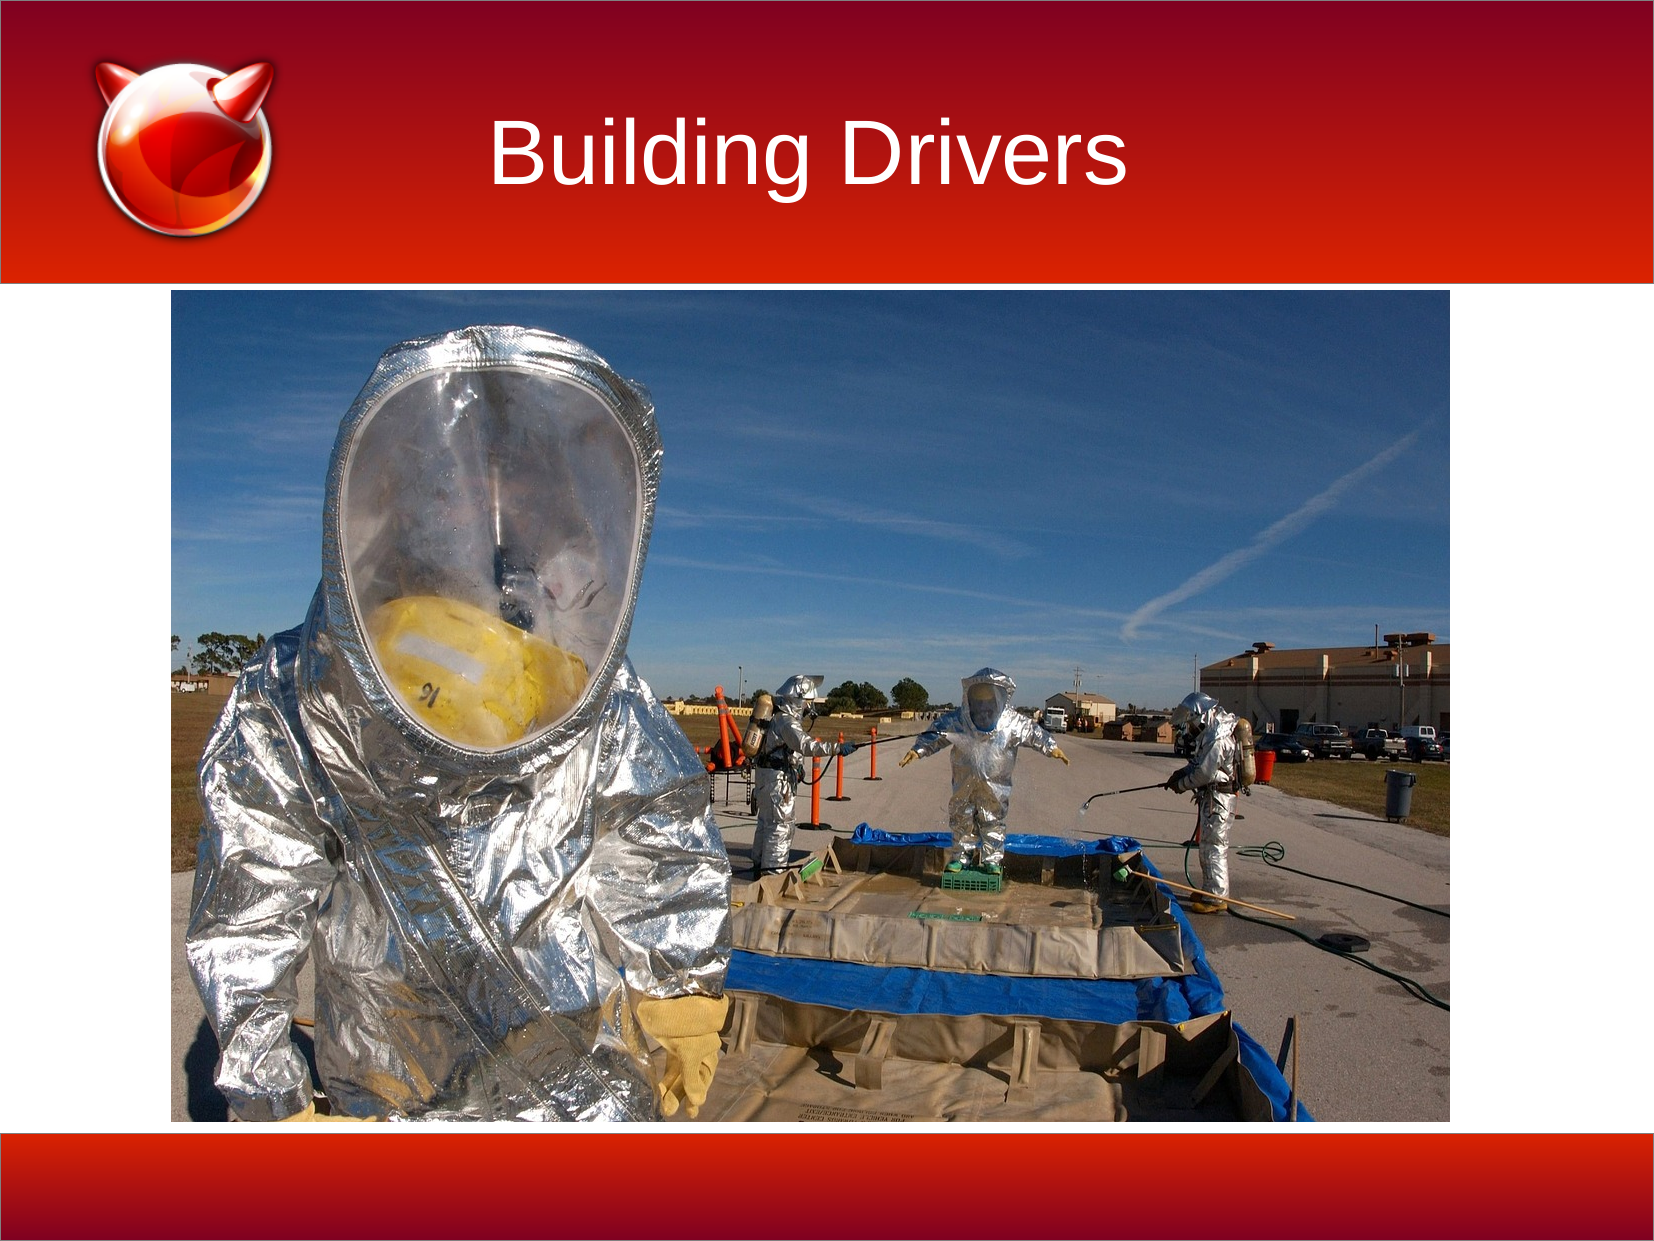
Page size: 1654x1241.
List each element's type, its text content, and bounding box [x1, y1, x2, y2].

picture [171, 290, 1450, 1123]
title Building Drivers [82, 49, 1536, 257]
